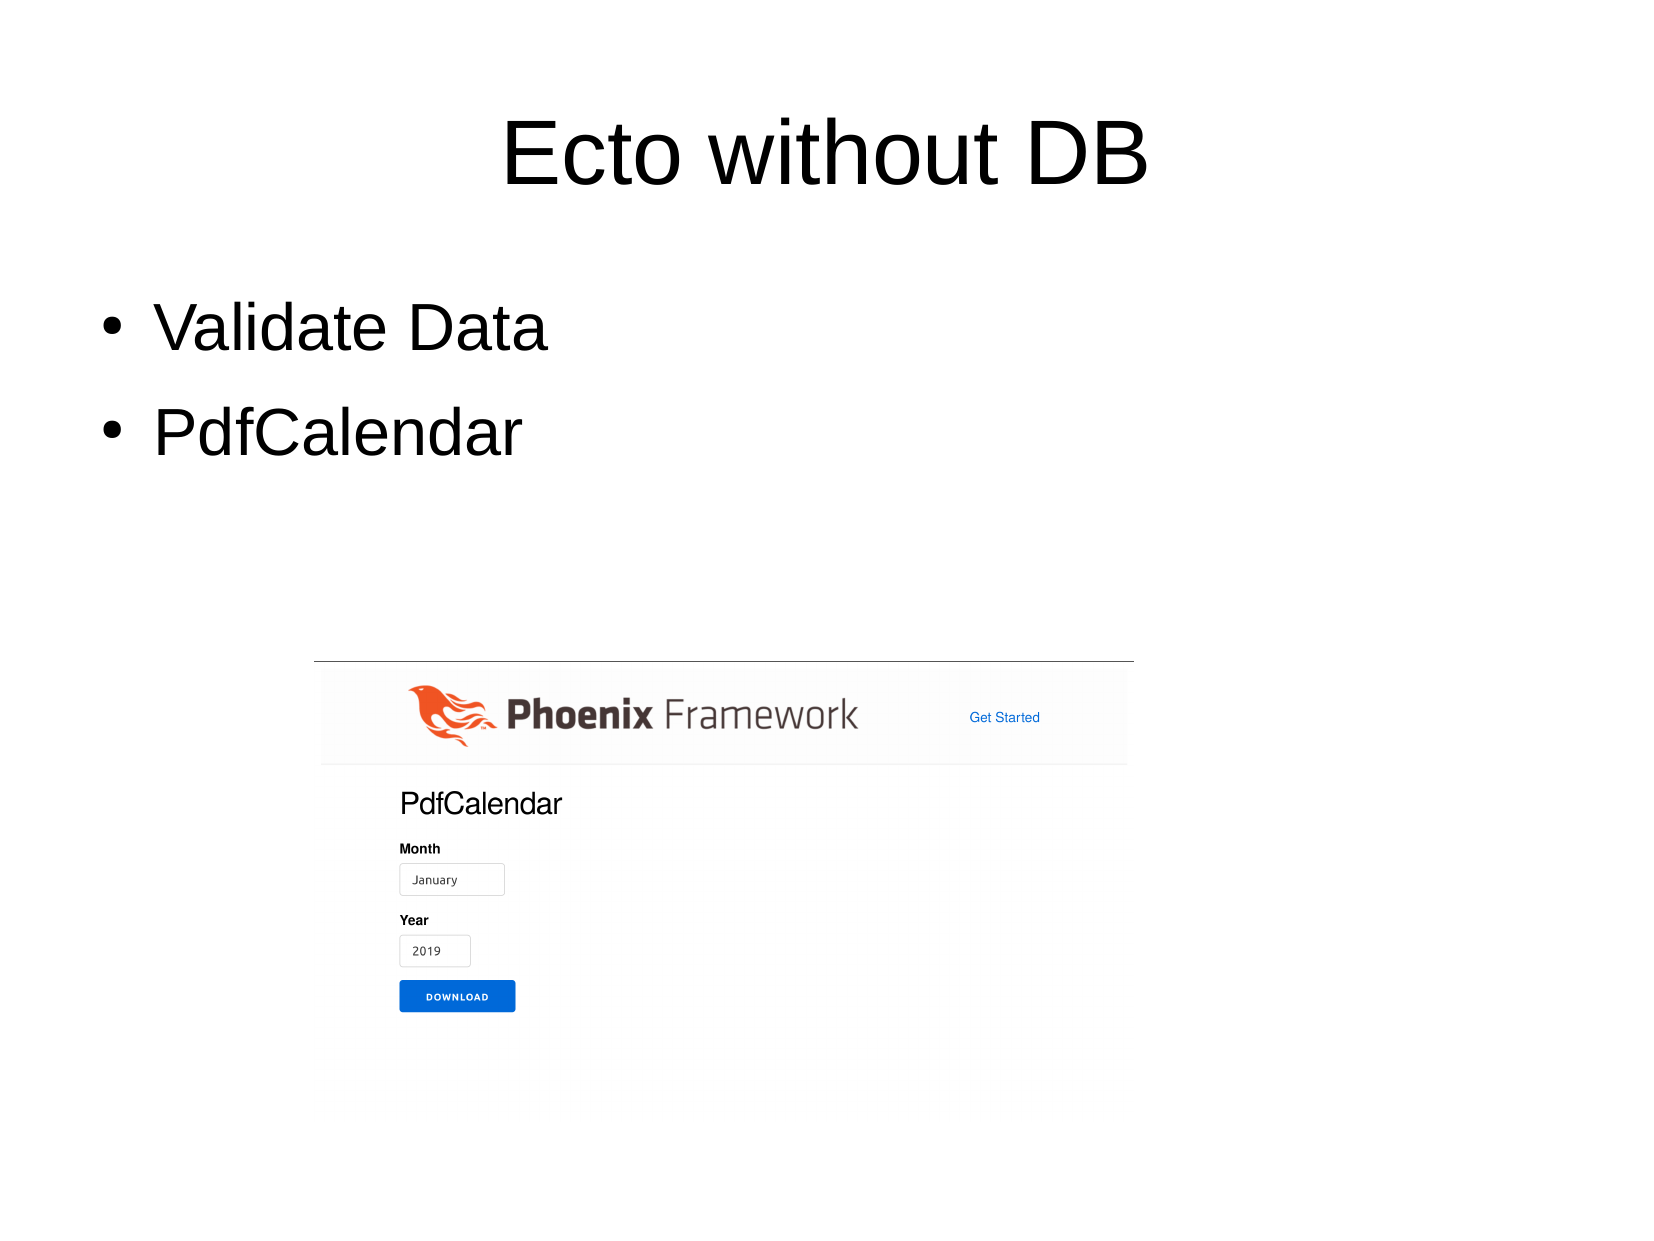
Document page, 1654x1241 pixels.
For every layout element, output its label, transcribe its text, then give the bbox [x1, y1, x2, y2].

list Validate Data PdfCalendar [82, 290, 1571, 1010]
picture [314, 661, 1134, 1123]
title Ecto without DB [82, 49, 1571, 257]
